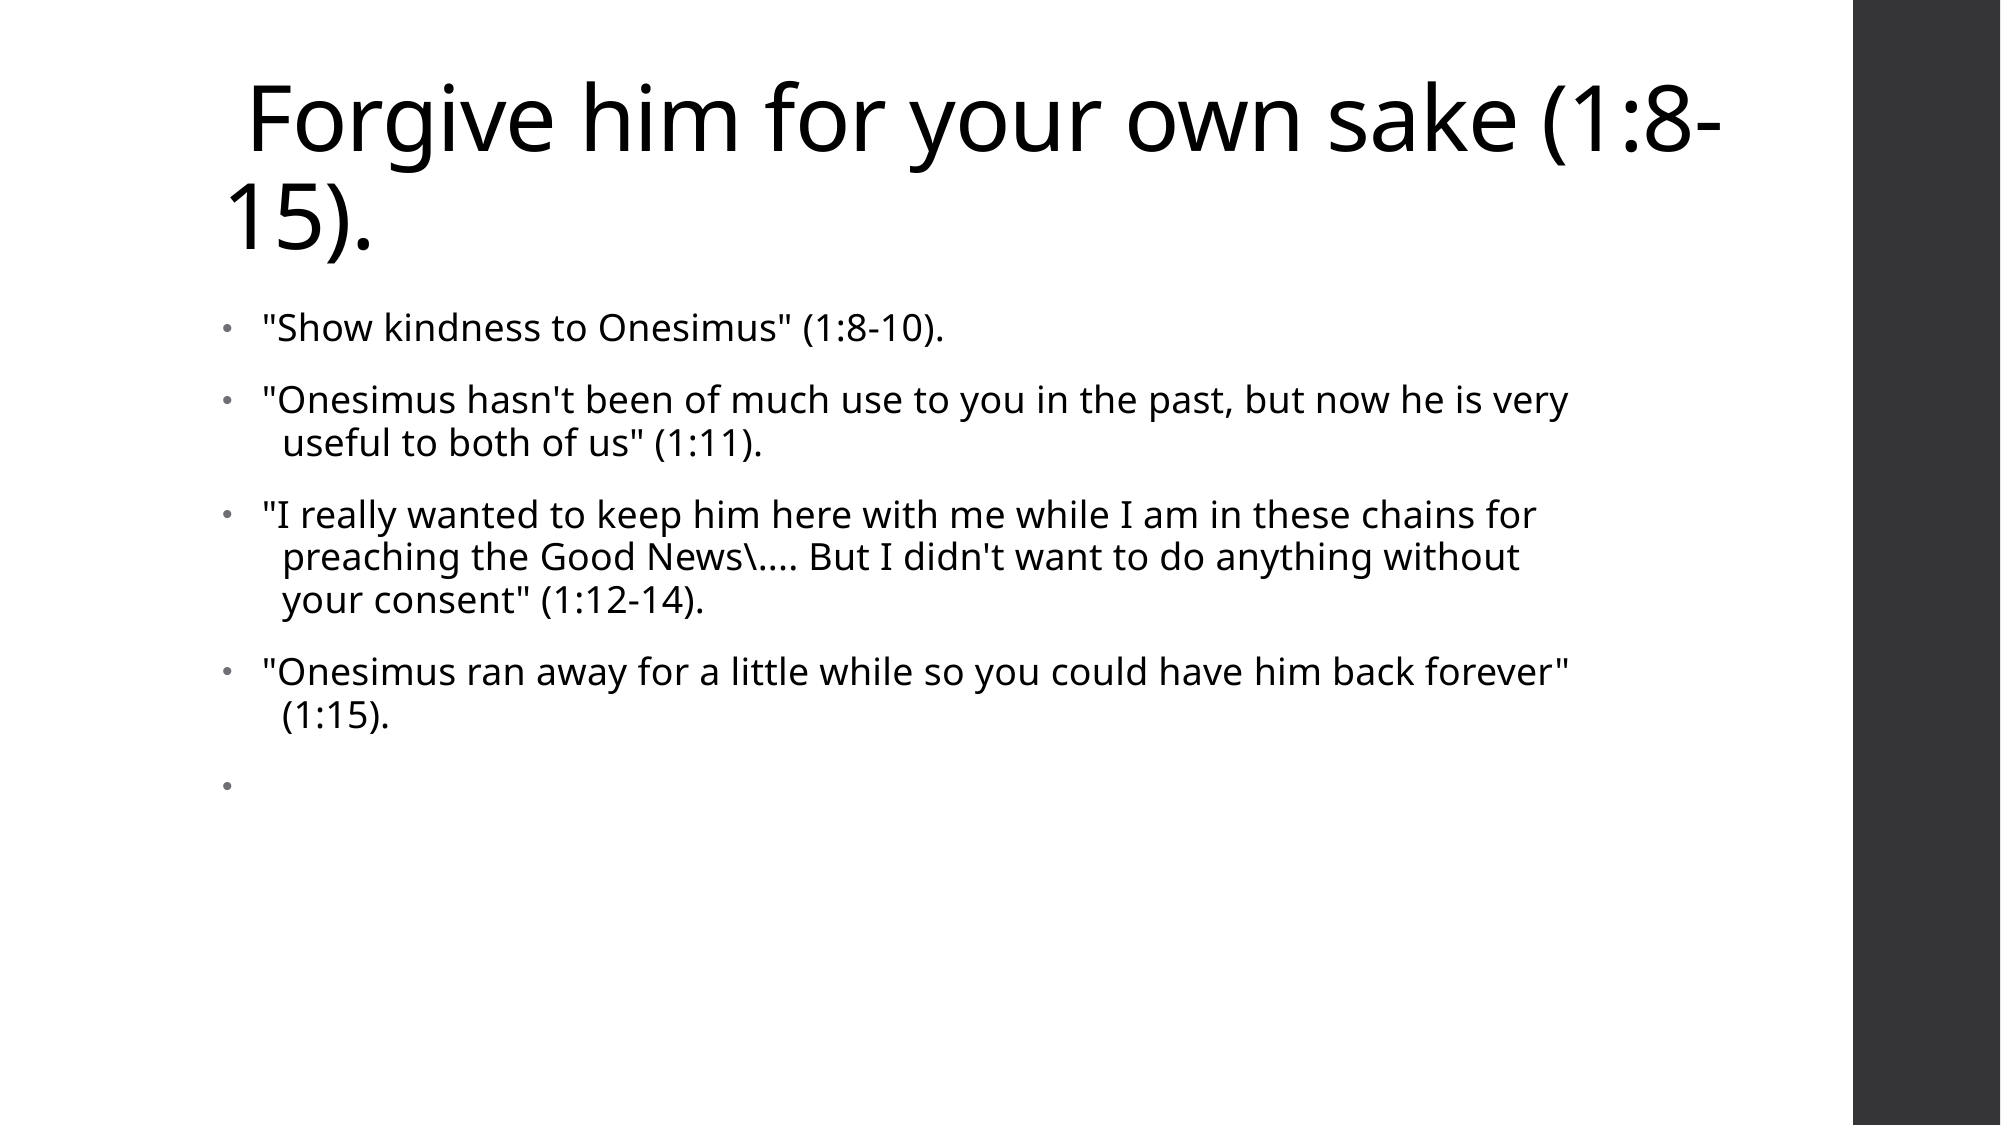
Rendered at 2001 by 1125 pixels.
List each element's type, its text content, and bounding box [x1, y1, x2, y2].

list "Show kindness to Onesimus" (1:8-10). "Onesimus hasn't been of much use to you in the past, but now he is very useful to both of us" (1:11). "I really wanted to keep him here with me while I am in these chains for preaching the Good News\.... But I didn't want to do anything without your consent" (1:12-14). "Onesimus ran away for a little while so you could have him back forever" (1:15). [206, 299, 1617, 1014]
title Forgive him for your own sake (1:8-15). [206, 60, 1797, 278]
